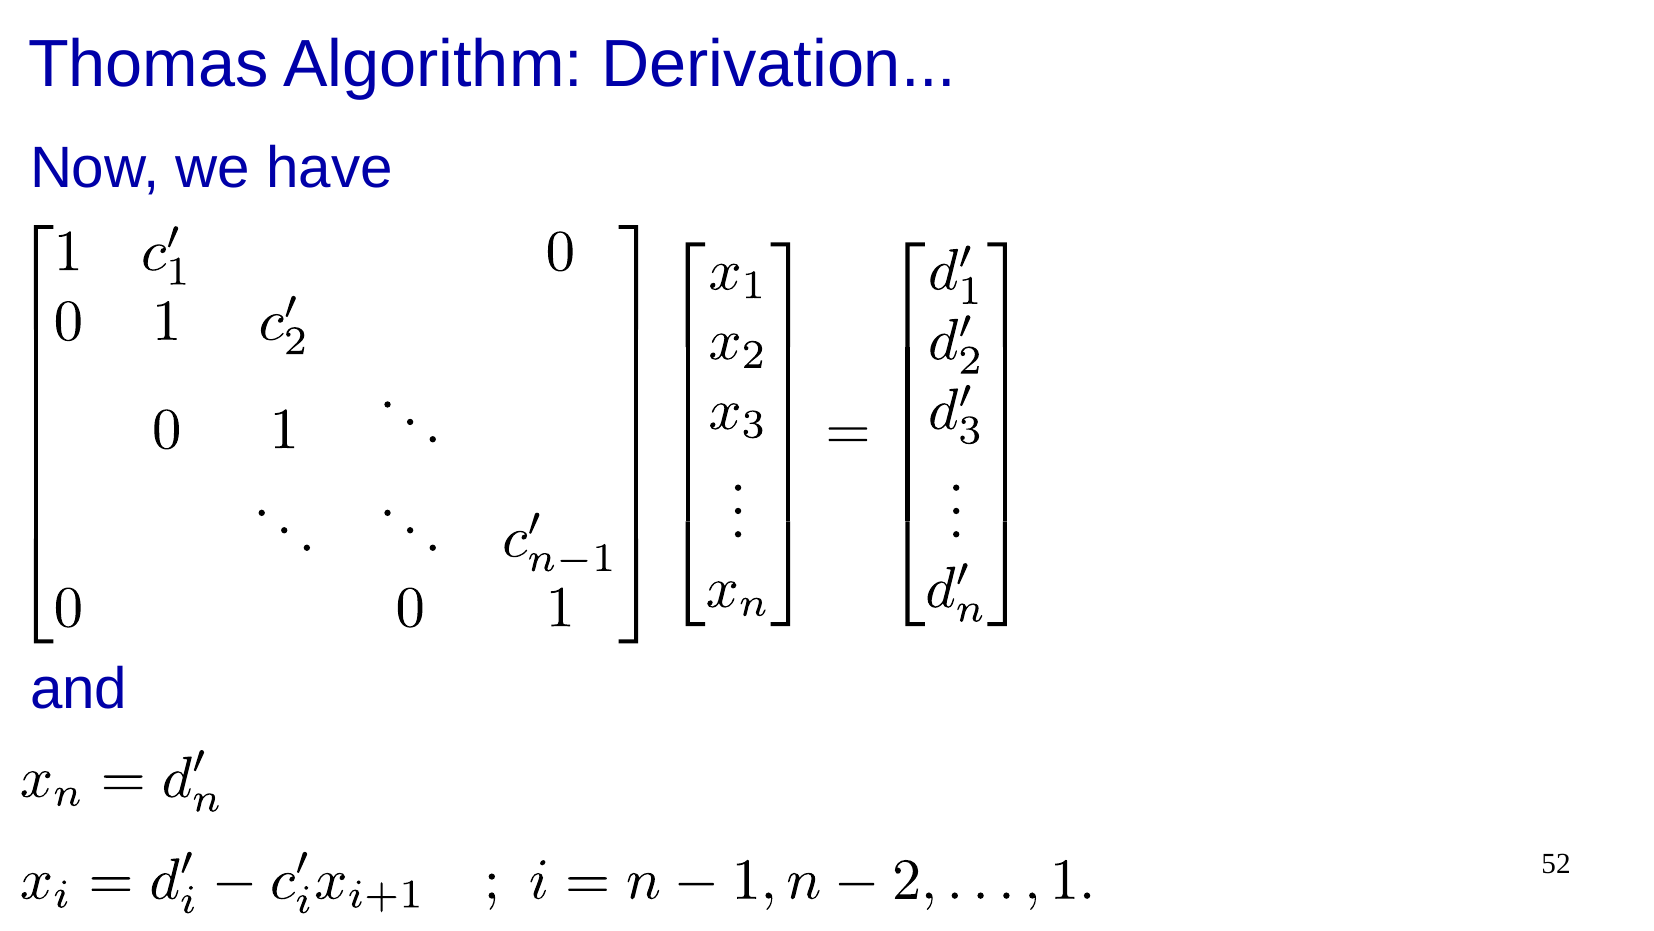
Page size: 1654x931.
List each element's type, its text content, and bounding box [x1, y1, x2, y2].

list Now, we have and [30, 135, 1645, 916]
text_box [19, 750, 221, 812]
text_box [19, 851, 1096, 914]
text_box [15, 225, 1026, 644]
title Thomas Algorithm: Derivation... [28, 21, 1626, 106]
